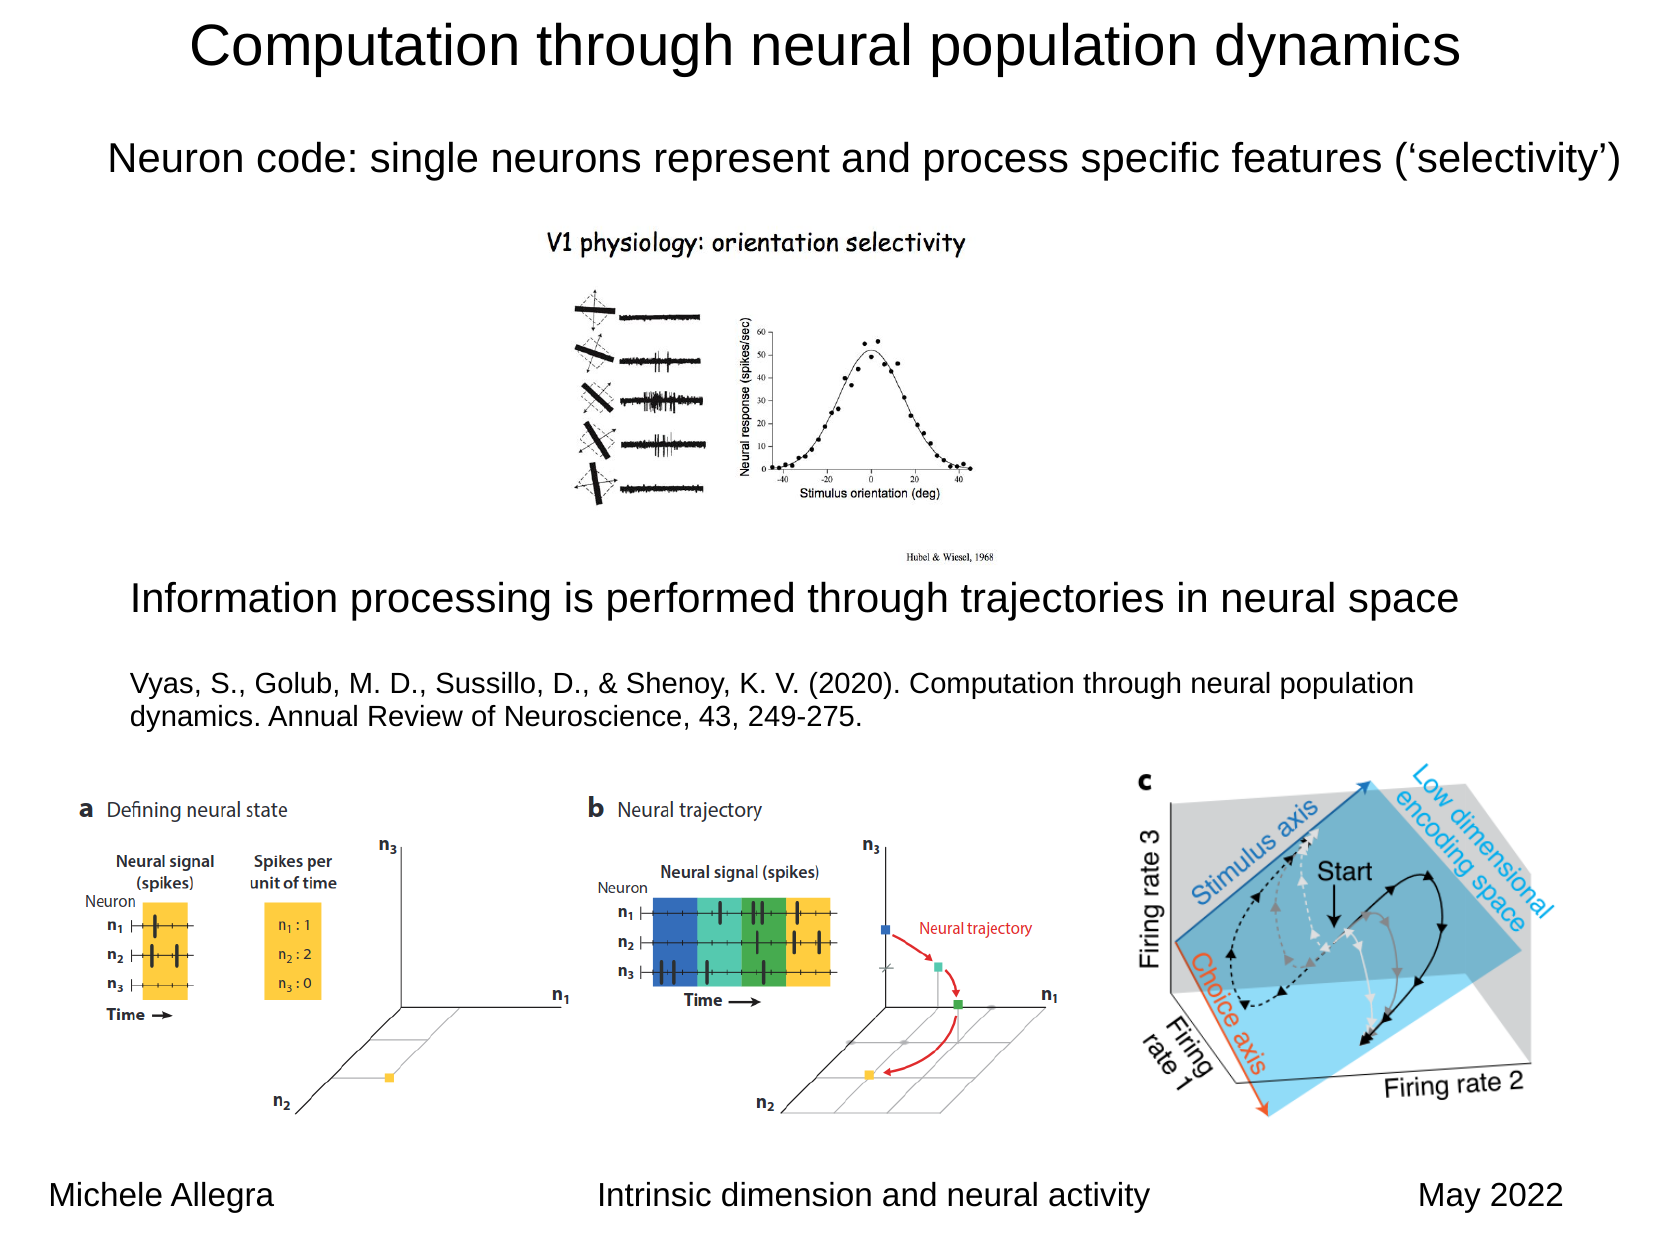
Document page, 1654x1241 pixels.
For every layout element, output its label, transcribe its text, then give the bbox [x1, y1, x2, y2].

text_box Michele Allegra Intrinsic dimension and neural activity May 2022 [33, 1168, 1603, 1221]
text_box Information processing is performed through trajectories in neural space Vyas, S., Golub, M. D., Sussillo, D., & Shenoy, K. V. (2020). Computation through neural population dynamics. Annual Review of Neuroscience, 43, 249-275. [115, 566, 1527, 760]
picture [44, 734, 1578, 1152]
picture [516, 204, 1008, 573]
text_box Neuron code: single neurons represent and process specific features (‘selectivity’) [92, 126, 1654, 347]
title Computation through neural population dynamics [82, 0, 1571, 96]
